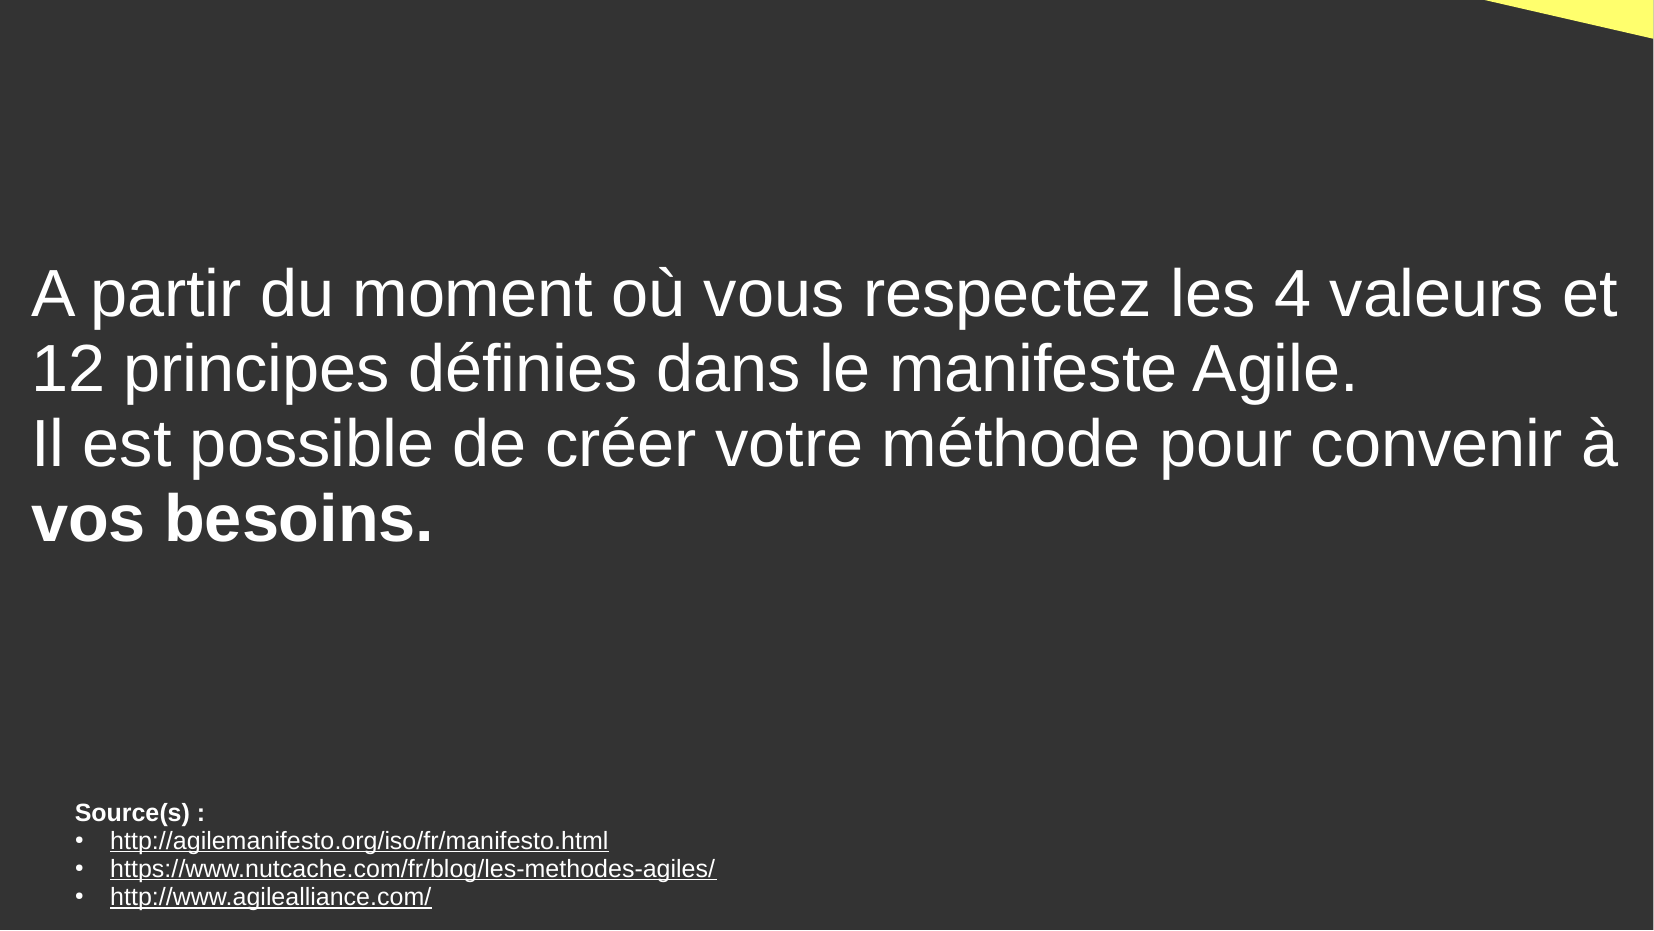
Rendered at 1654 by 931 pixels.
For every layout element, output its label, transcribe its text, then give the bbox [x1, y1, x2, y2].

text_box [1484, 0, 1654, 39]
title A partir du moment où vous respectez les 4 valeurs et 12 principes définies dans le manifeste Agile. Il est possible de créer votre méthode pour convenir à vos besoins. [31, 256, 1622, 556]
text_box Source(s) : http://agilemanifesto.org/iso/fr/manifesto.html https://www.nutcache.com/fr/blog/les-methodes-agiles/ http://www.agilealliance.com/ [60, 791, 1546, 919]
